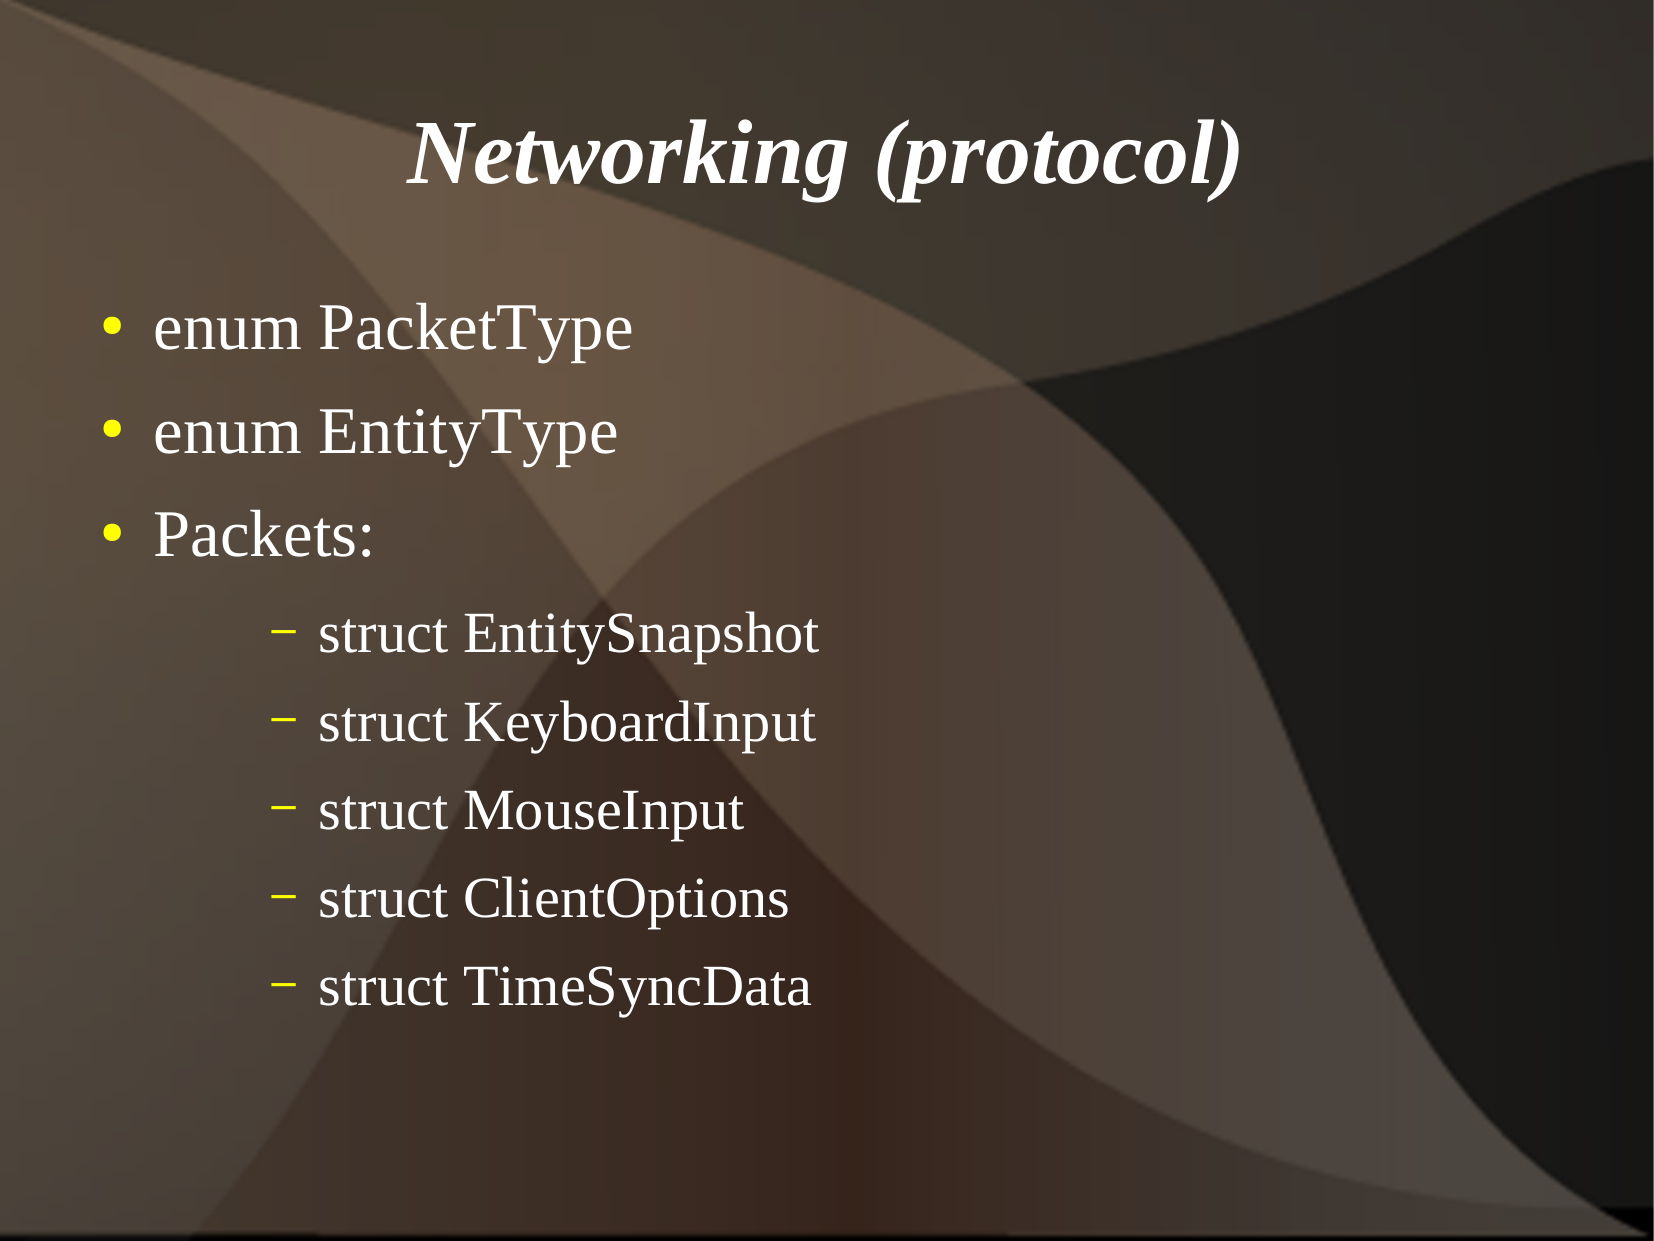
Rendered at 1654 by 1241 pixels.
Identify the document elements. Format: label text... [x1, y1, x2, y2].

picture [0, 0, 1654, 1241]
list enum PacketType enum EntityType Packets: struct EntitySnapshot struct KeyboardInput struct MouseInput struct ClientOptions struct TimeSyncData [82, 290, 1571, 1023]
title Networking (protocol) [82, 49, 1571, 257]
